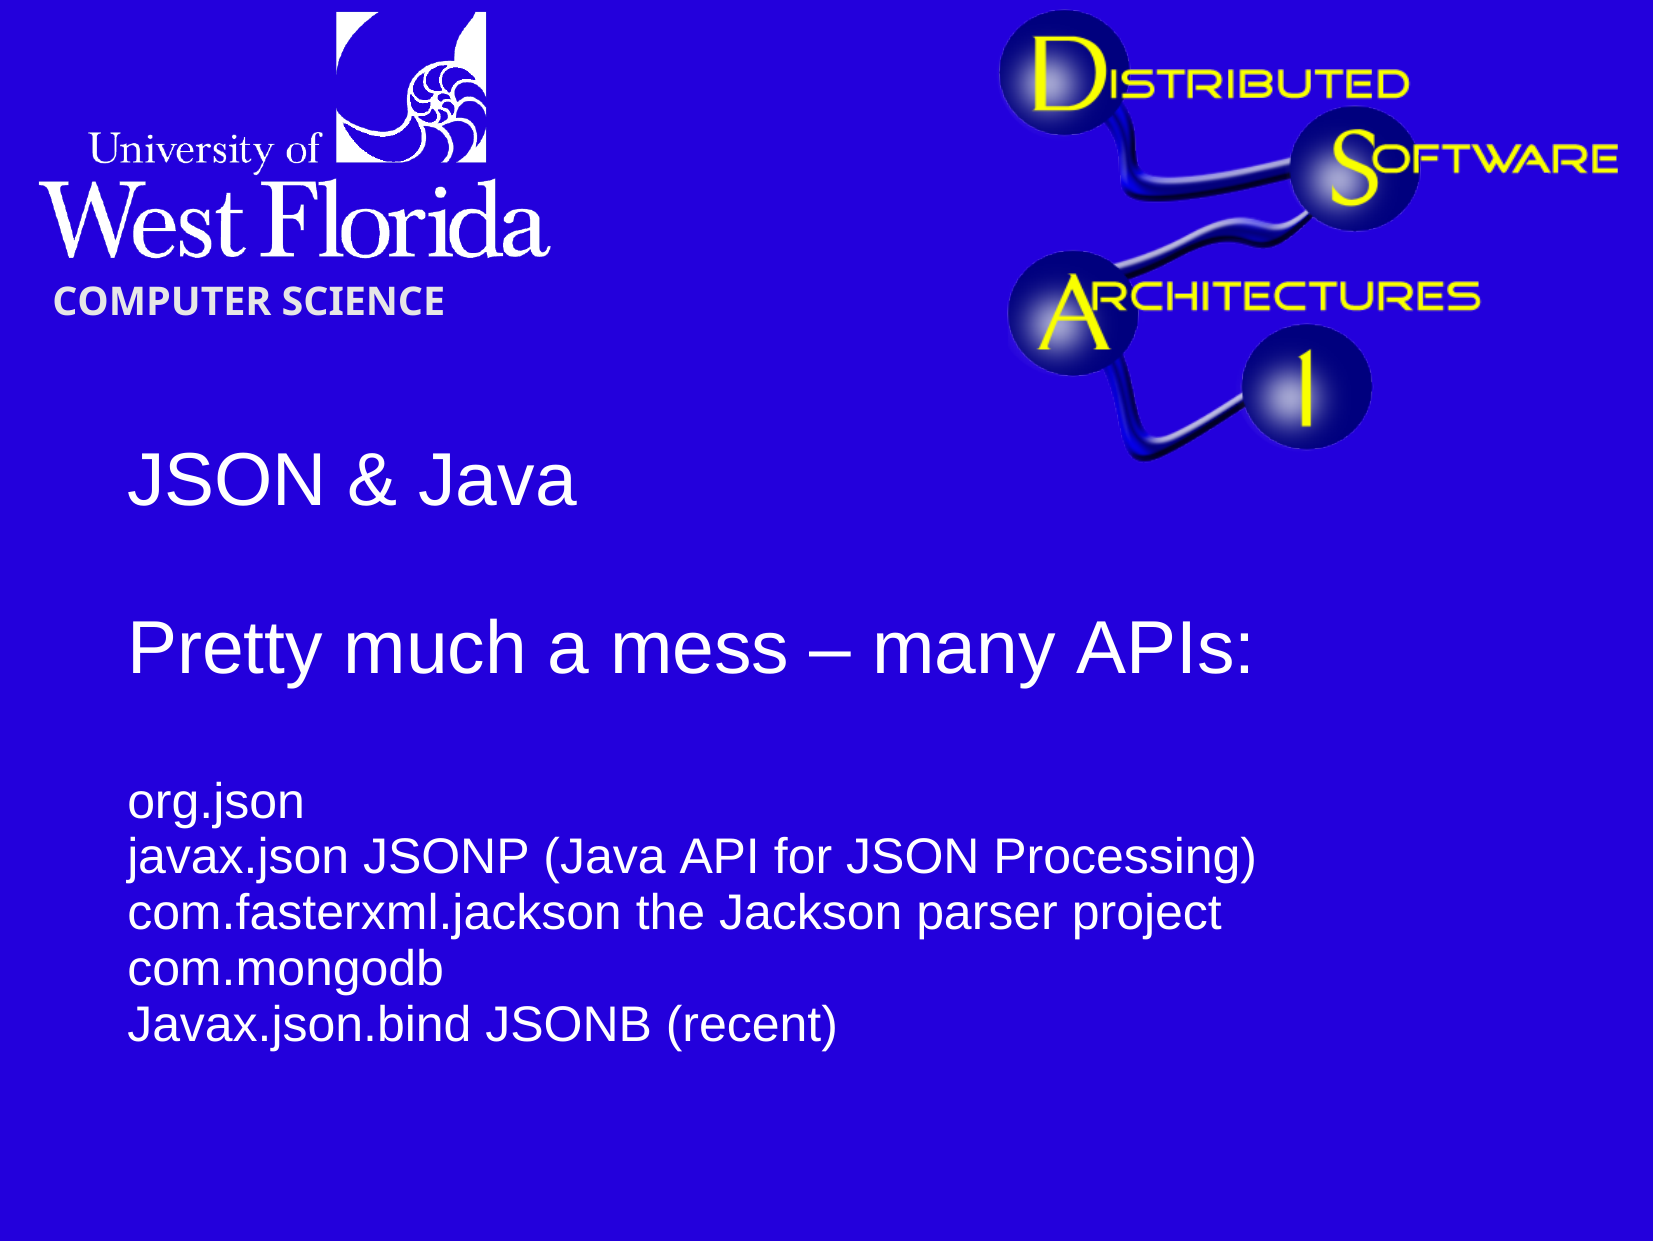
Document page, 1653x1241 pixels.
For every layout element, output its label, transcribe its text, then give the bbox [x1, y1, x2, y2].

text_box COMPUTER SCIENCE [37, 262, 562, 333]
picture [910, 0, 1653, 506]
text_box JSON & Java Pretty much a mess – many APIs: org.json javax.json JSONP (Java API for JSON Processing) com.fasterxml.jackson the Jackson parser project com.mongodb Javax.json.bind JSONB (recent) [112, 426, 1388, 731]
picture [37, 0, 558, 262]
